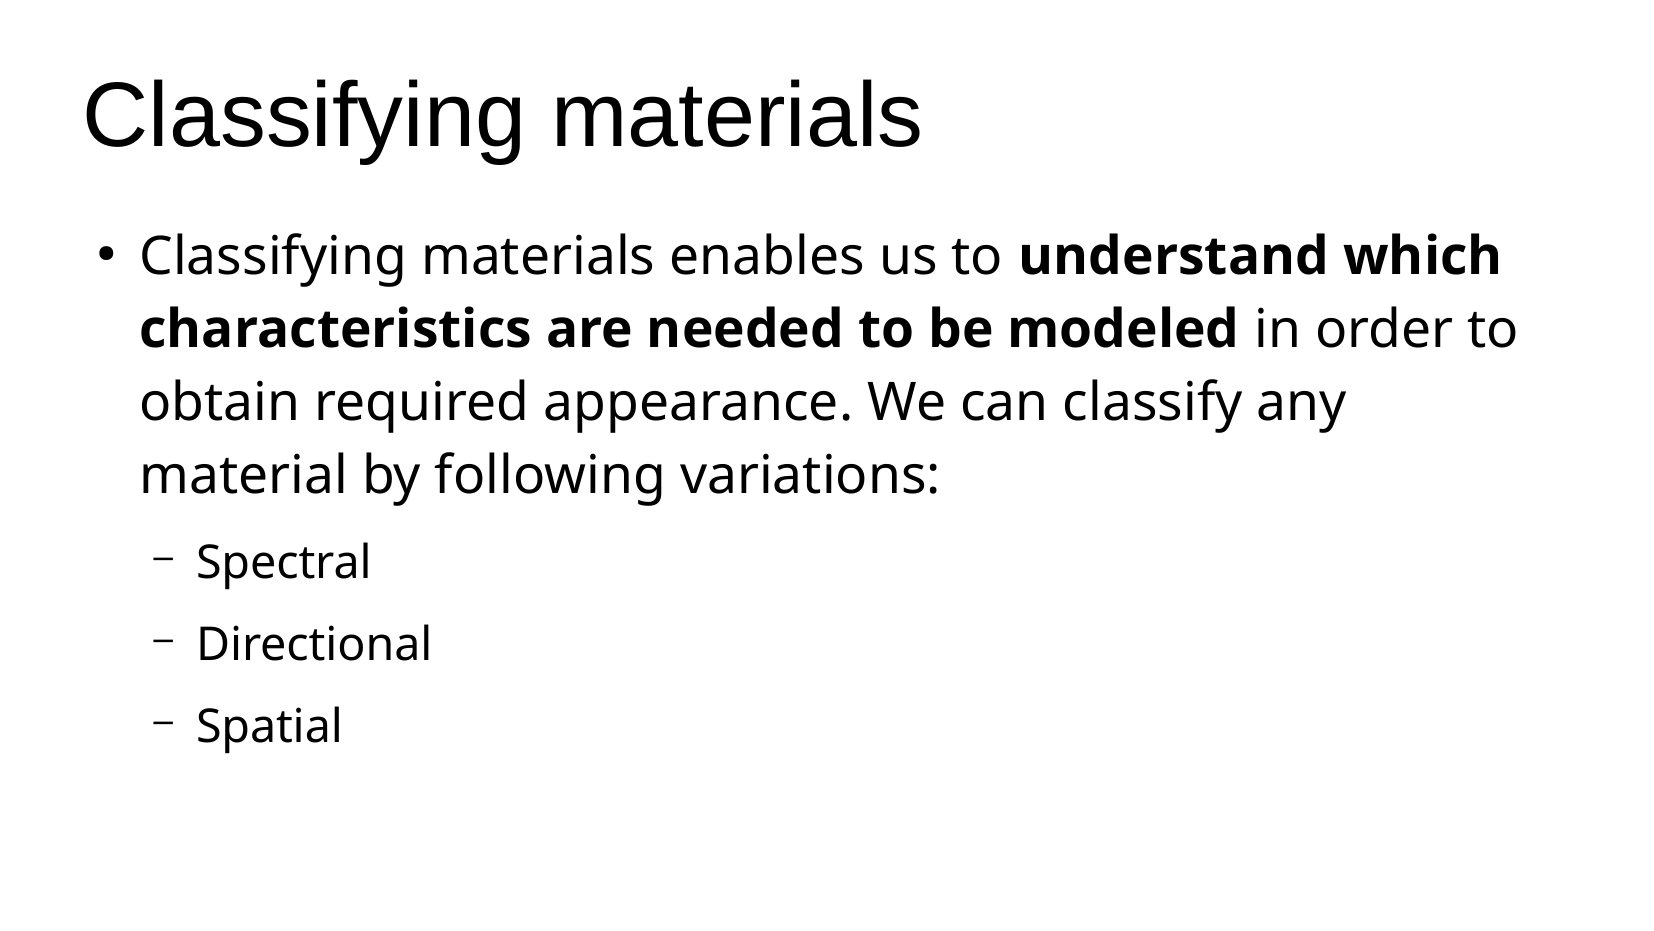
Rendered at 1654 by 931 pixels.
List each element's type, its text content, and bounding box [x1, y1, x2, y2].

title Classifying materials [82, 37, 1571, 193]
list Classifying materials enables us to understand which characteristics are needed to be modeled in order to obtain required appearance. We can classify any material by following variations: Spectral Directional Spatial [82, 217, 1571, 758]
